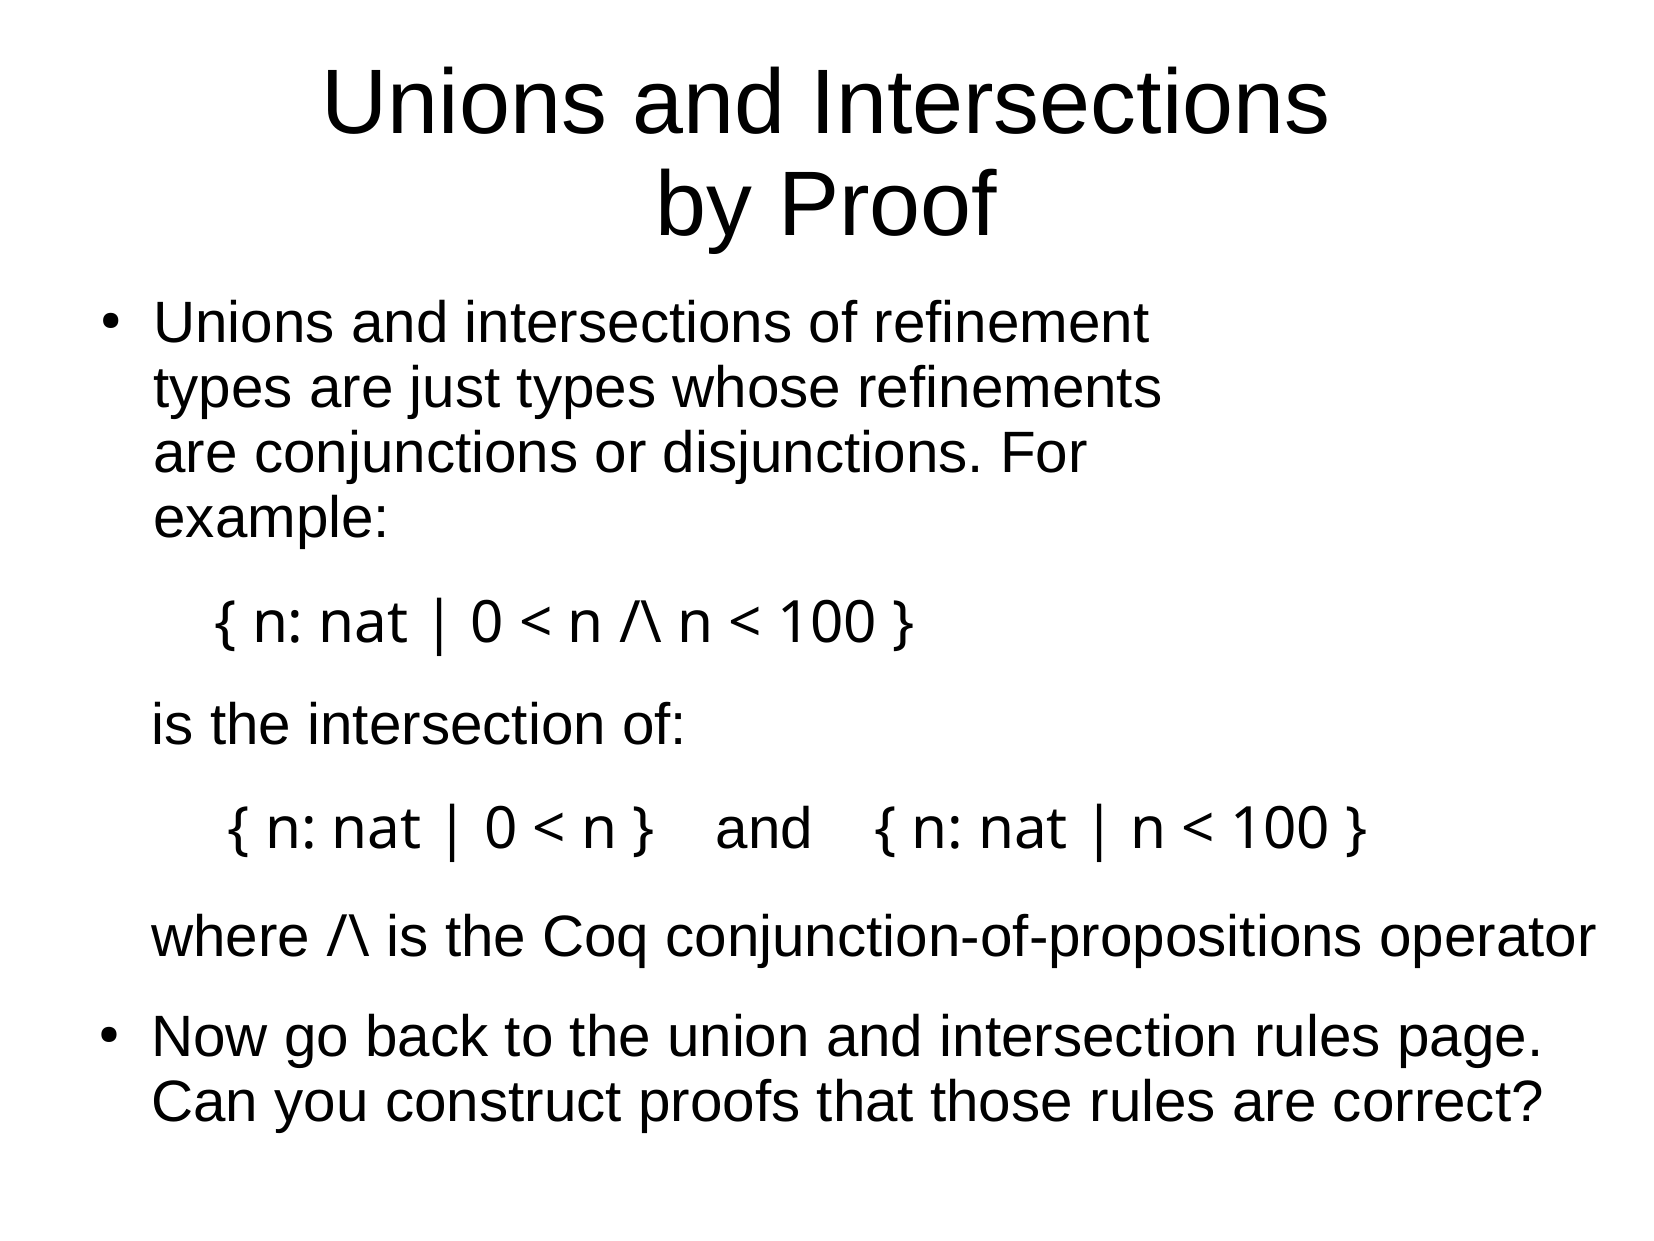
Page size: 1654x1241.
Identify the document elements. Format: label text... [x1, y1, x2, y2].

title Unions and Intersections by Proof [82, 49, 1571, 257]
list Unions and intersections of refinement types are just types whose refinements are conjunctions or disjunctions. For example: { n: nat | 0 < n /\ n < 100 } [82, 290, 1201, 676]
text_box is the intersection of: { n: nat | 0 < n } and { n: nat | n < 100 } where /\ is the Coq conjunction-of-propositions operator Now go back to the union and intersection rules page. Can you construct proofs that those rules are correct? [80, 691, 1611, 1182]
